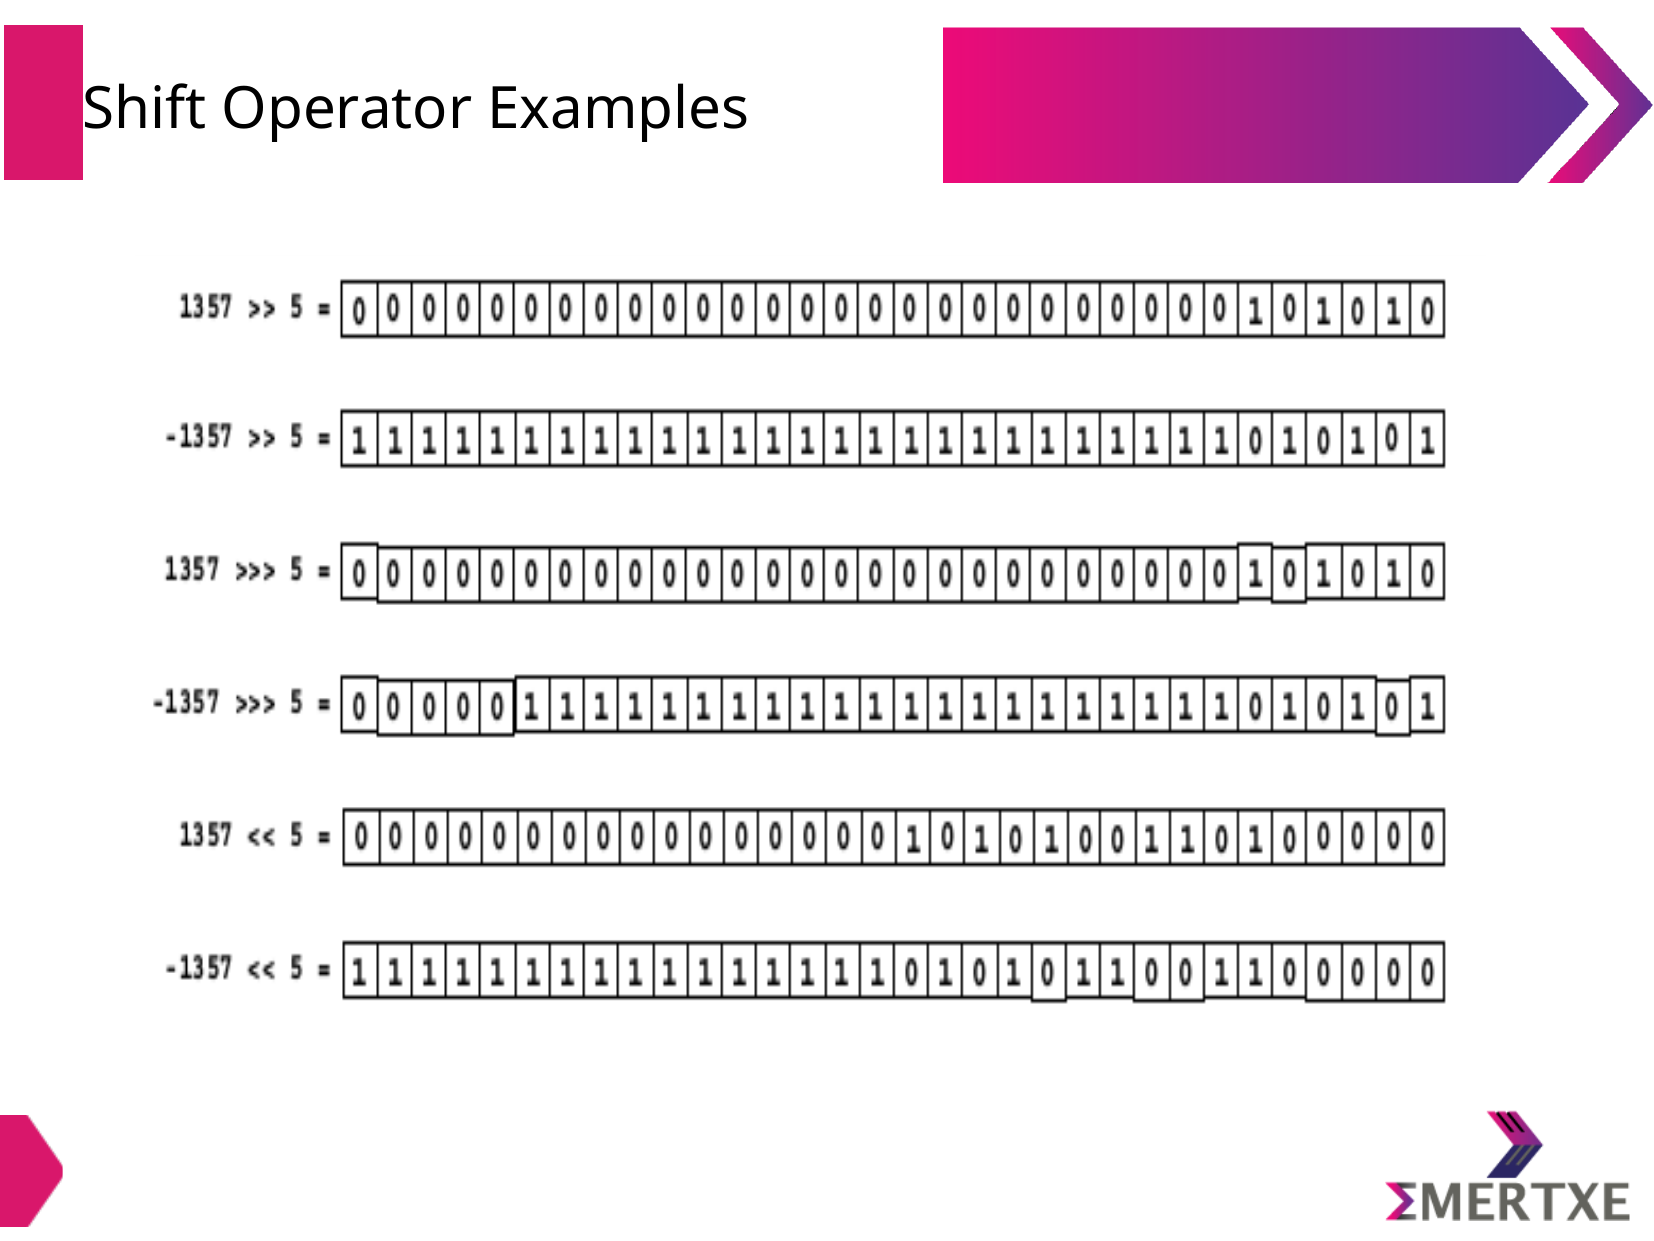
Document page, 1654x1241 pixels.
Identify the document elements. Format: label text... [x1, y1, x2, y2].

picture [1385, 1107, 1631, 1221]
picture [1571, 27, 1653, 183]
title Shift Operator Examples [82, 2, 1571, 210]
picture [135, 254, 1486, 1066]
